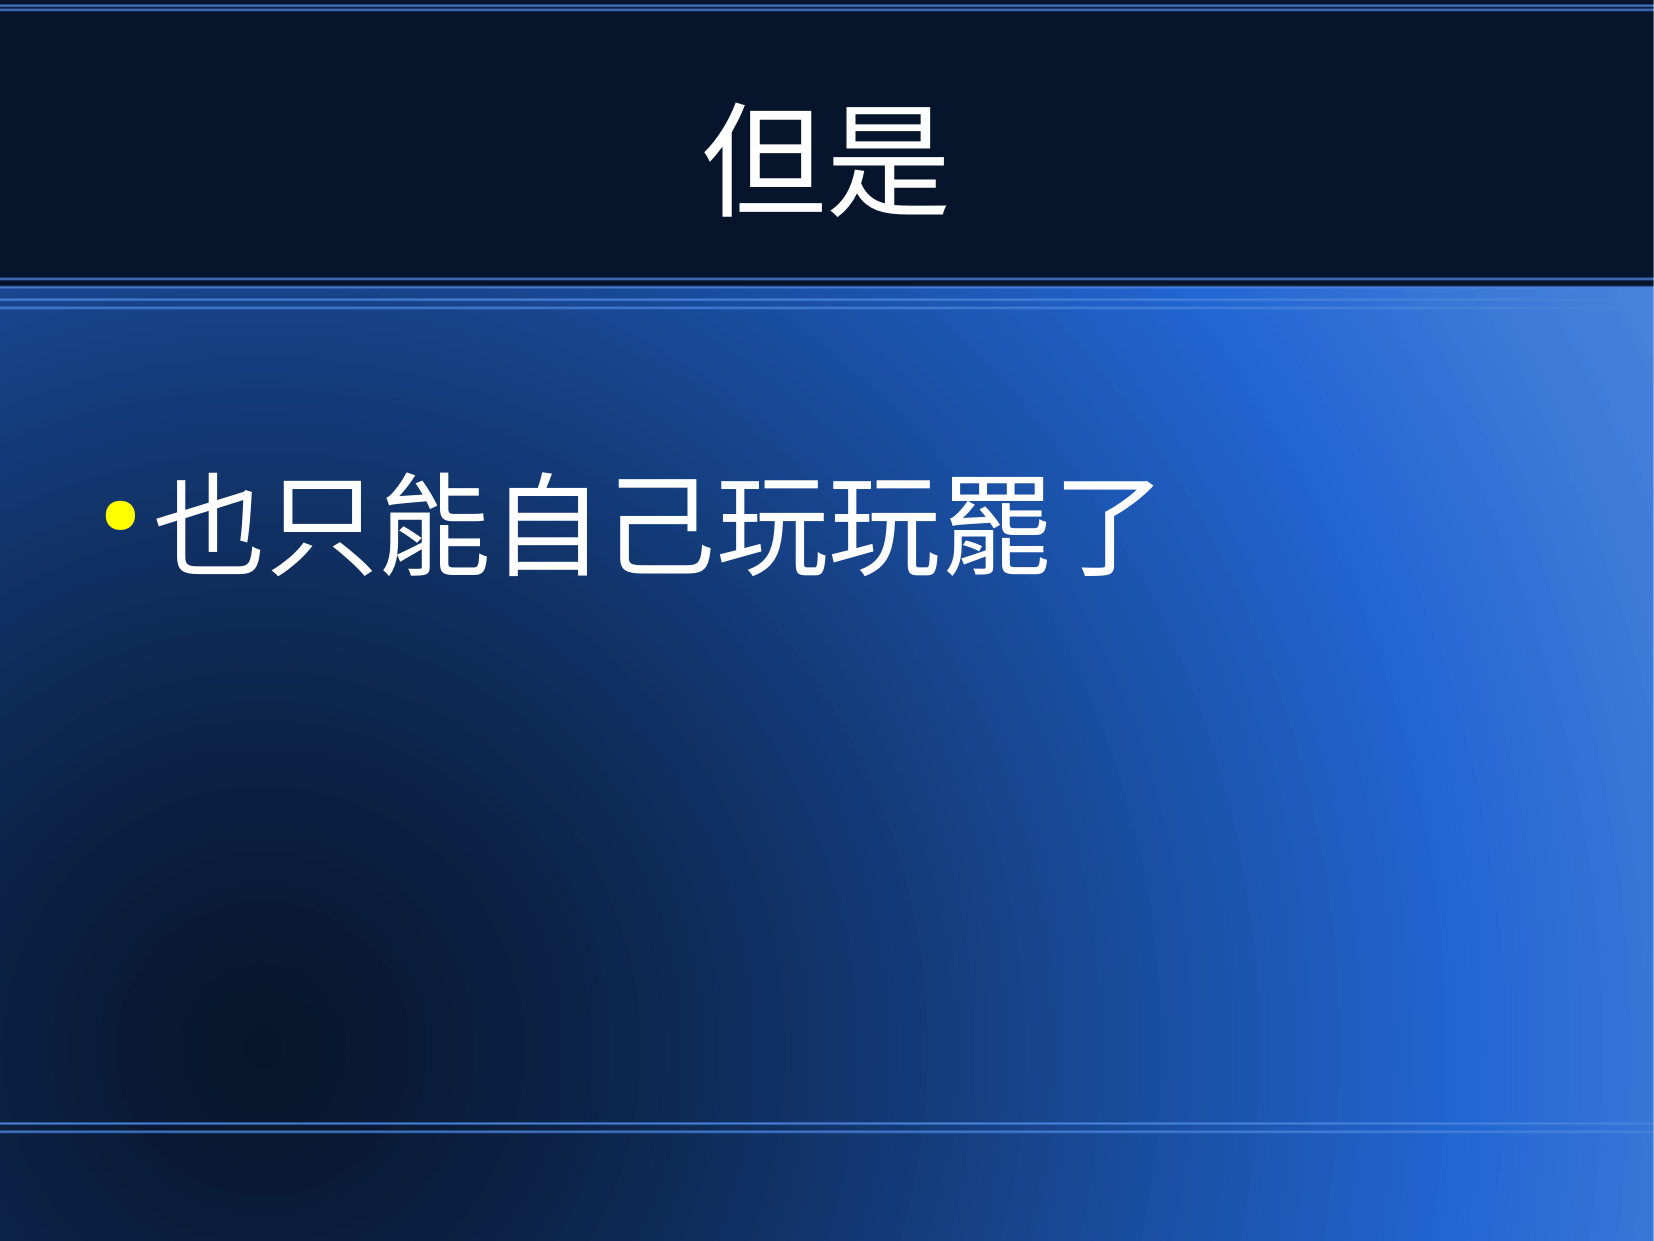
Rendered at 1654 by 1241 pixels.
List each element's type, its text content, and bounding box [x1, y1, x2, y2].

title 但是 [82, 49, 1571, 257]
list 也只能自己玩玩罷了 [82, 355, 1571, 1241]
picture [0, 0, 1654, 1241]
